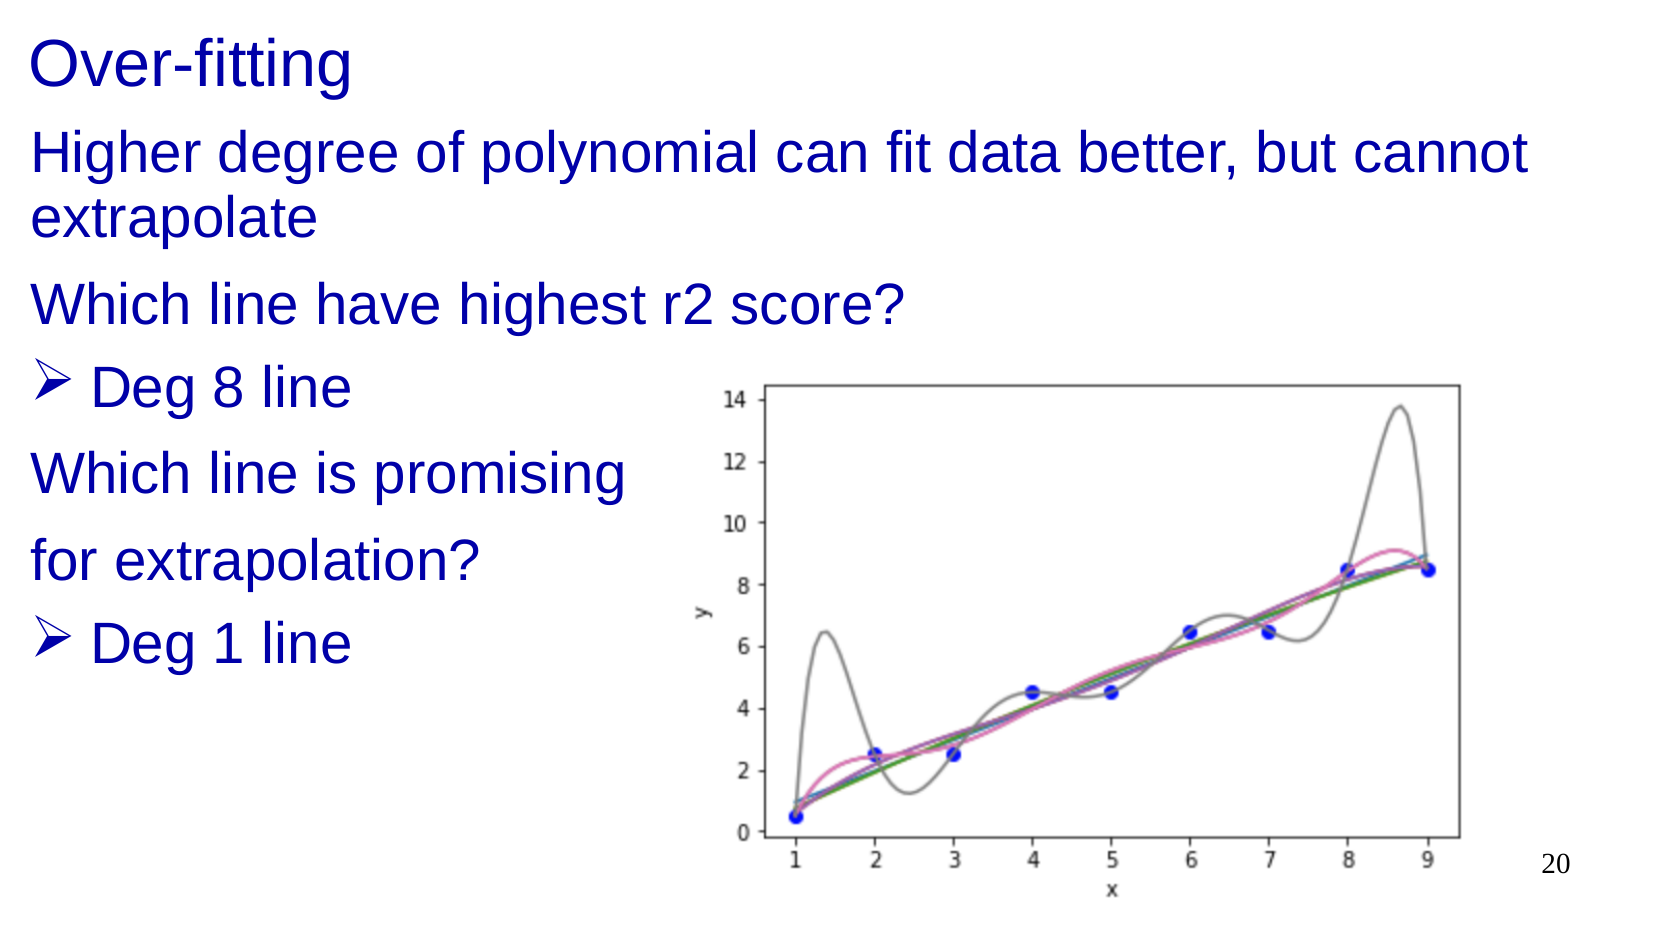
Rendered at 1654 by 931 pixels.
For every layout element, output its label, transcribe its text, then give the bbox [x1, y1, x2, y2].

picture [679, 367, 1471, 906]
title Over-fitting [28, 21, 1626, 106]
list Higher degree of polynomial can fit data better, but cannot extrapolate Which line have highest r2 score? Deg 8 line Which line is promising for extrapolation? Deg 1 line [30, 120, 1645, 916]
